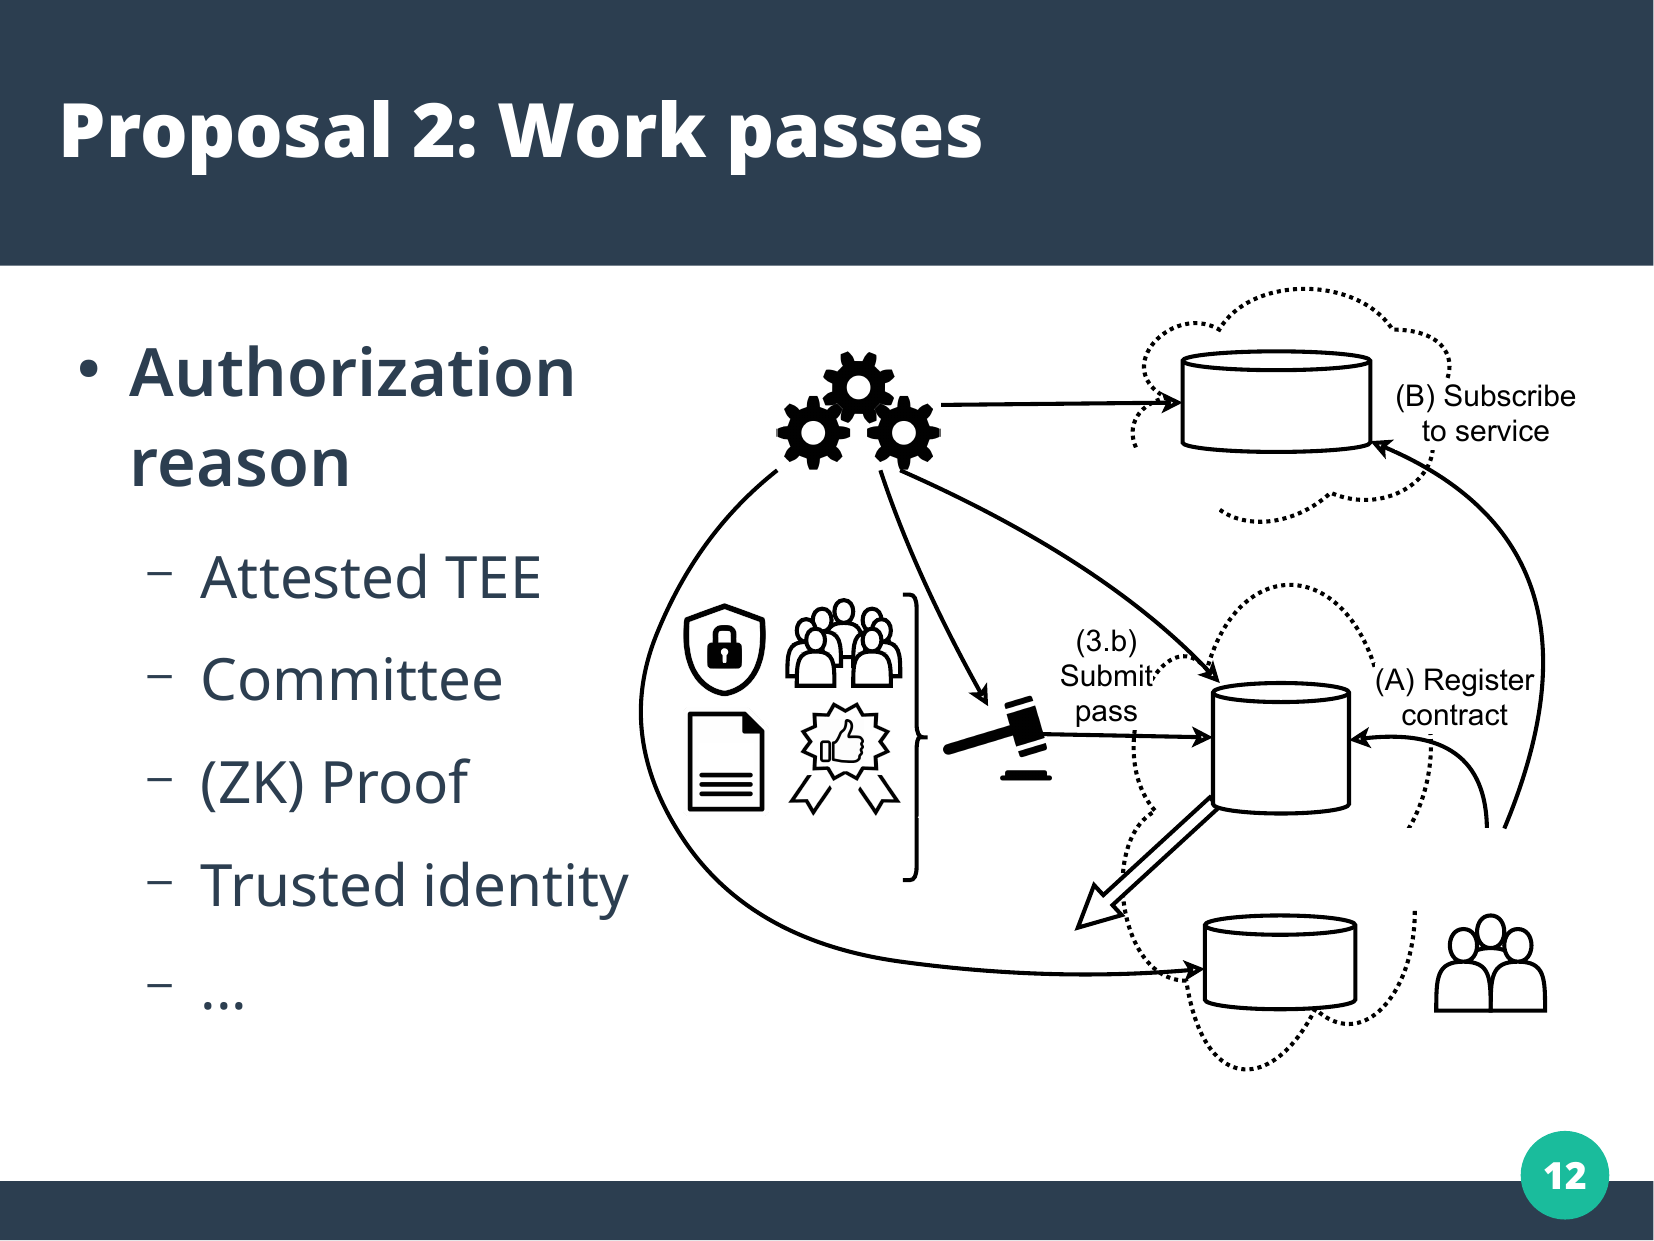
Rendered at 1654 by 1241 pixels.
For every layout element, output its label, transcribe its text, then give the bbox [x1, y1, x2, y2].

list Authorization reason Attested TEE Committee (ZK) Proof Trusted identity ... [59, 324, 662, 1152]
title Proposal 2: Work passes [59, 49, 1595, 207]
picture [637, 271, 1607, 1128]
